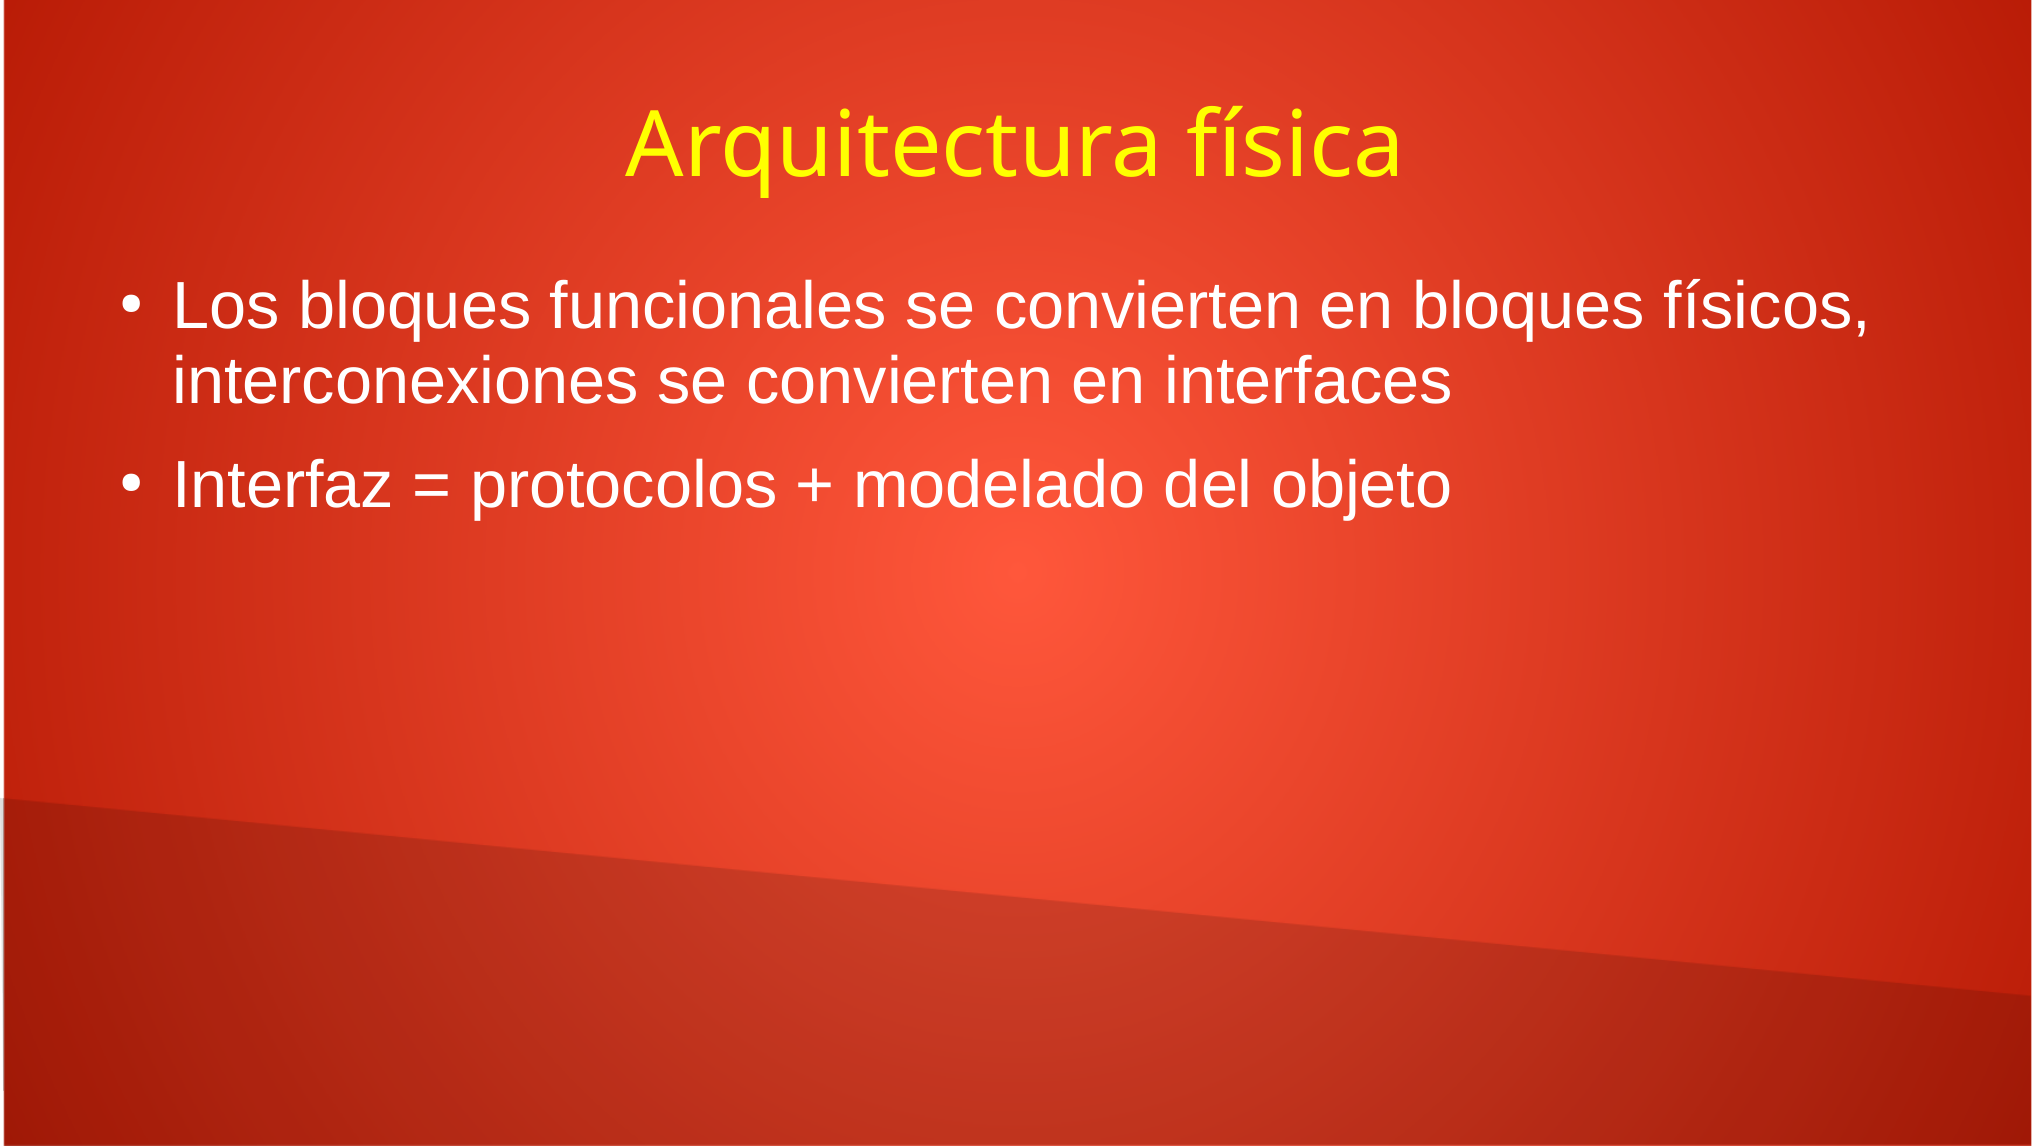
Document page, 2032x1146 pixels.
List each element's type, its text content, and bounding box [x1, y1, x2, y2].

picture [0, 0, 2032, 1146]
title Arquitectura física [101, 45, 1930, 237]
list Los bloques funcionales se convierten en bloques físicos, interconexiones se convierten en interfaces Interfaz = protocolos + modelado del objeto [101, 268, 1930, 1025]
